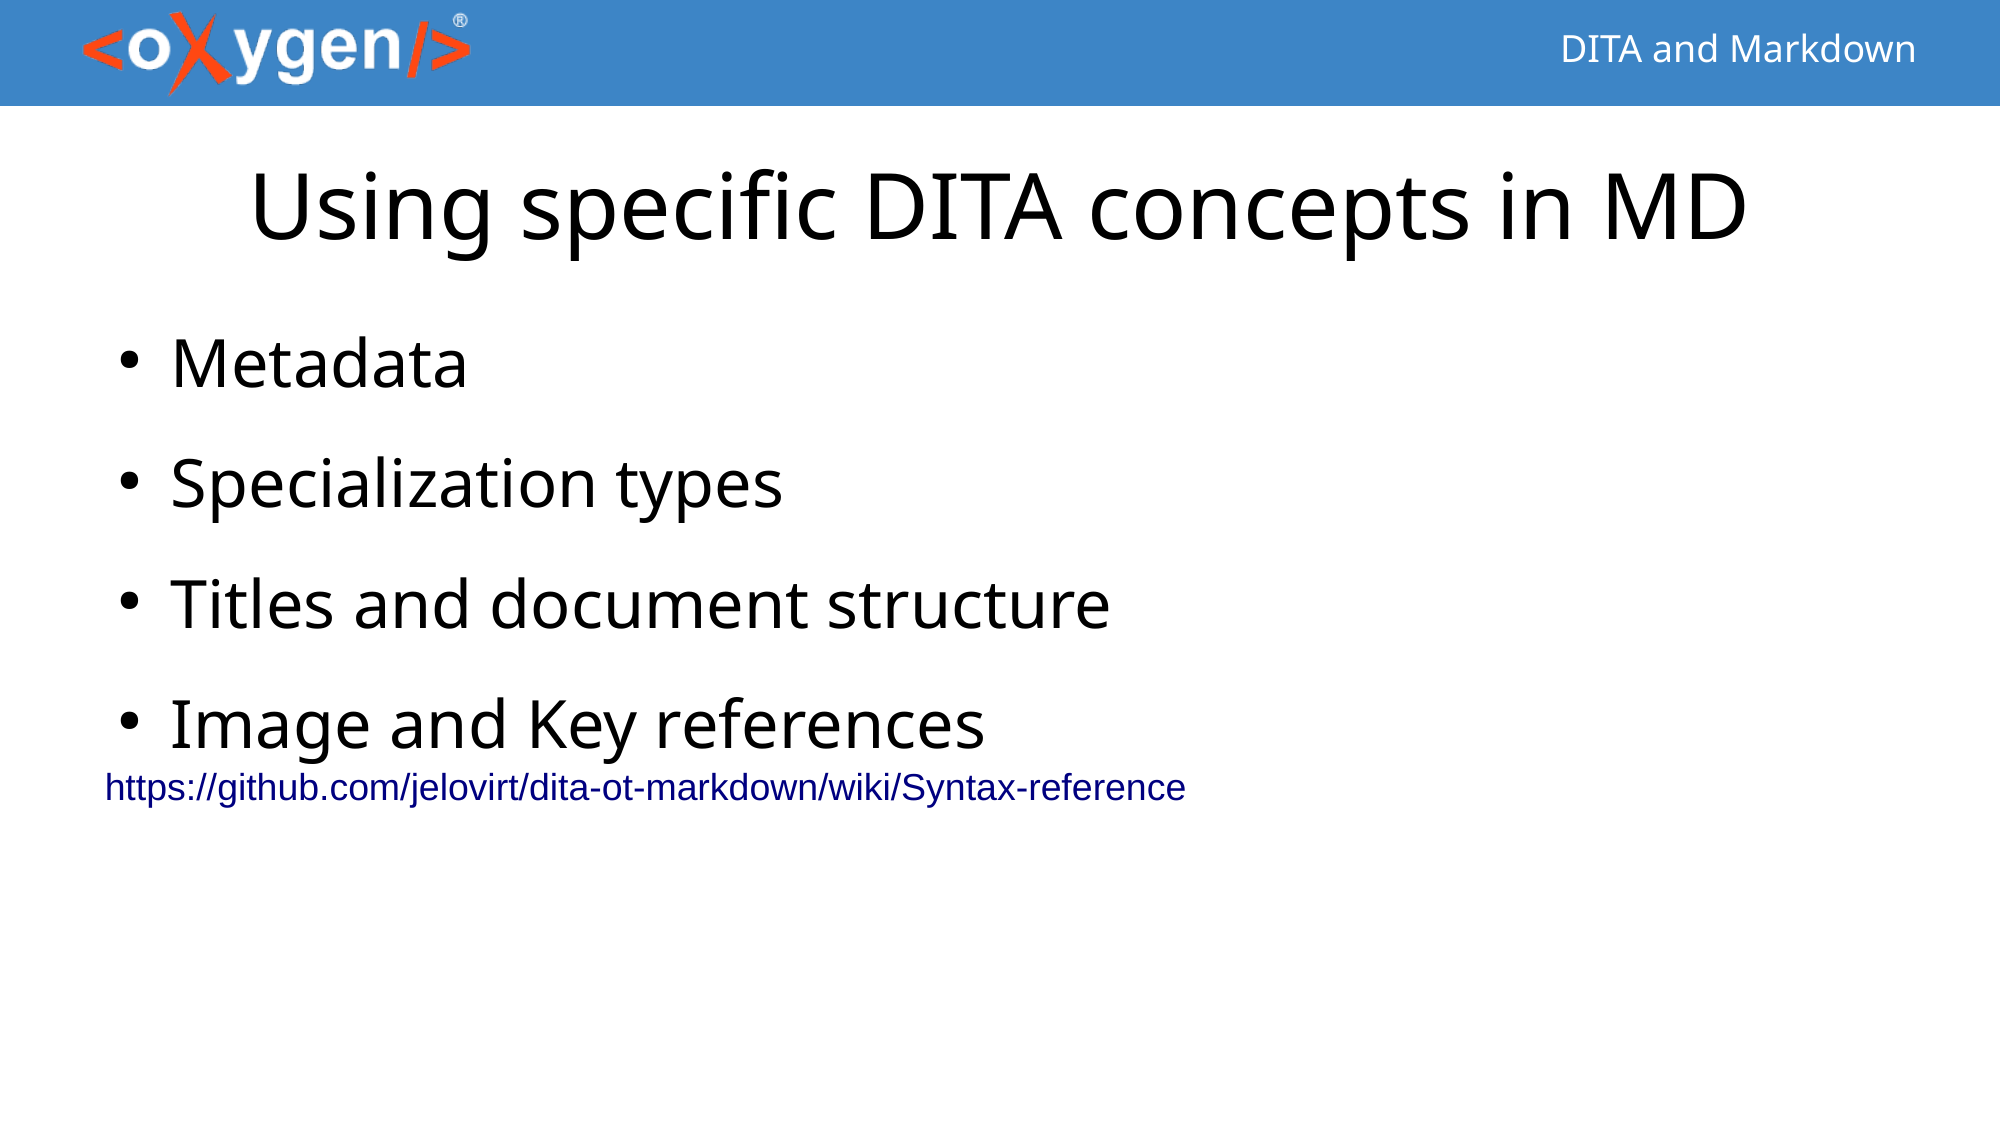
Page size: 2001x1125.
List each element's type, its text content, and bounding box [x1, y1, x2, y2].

list Metadata Specialization types Titles and document structure Image and Key references [99, 316, 1900, 1083]
picture [75, 0, 488, 106]
title Using specific DITA concepts in MD [99, 77, 1900, 316]
text_box https://github.com/jelovirt/dita-ot-markdown/wiki/Syntax-reference [90, 758, 1831, 1111]
